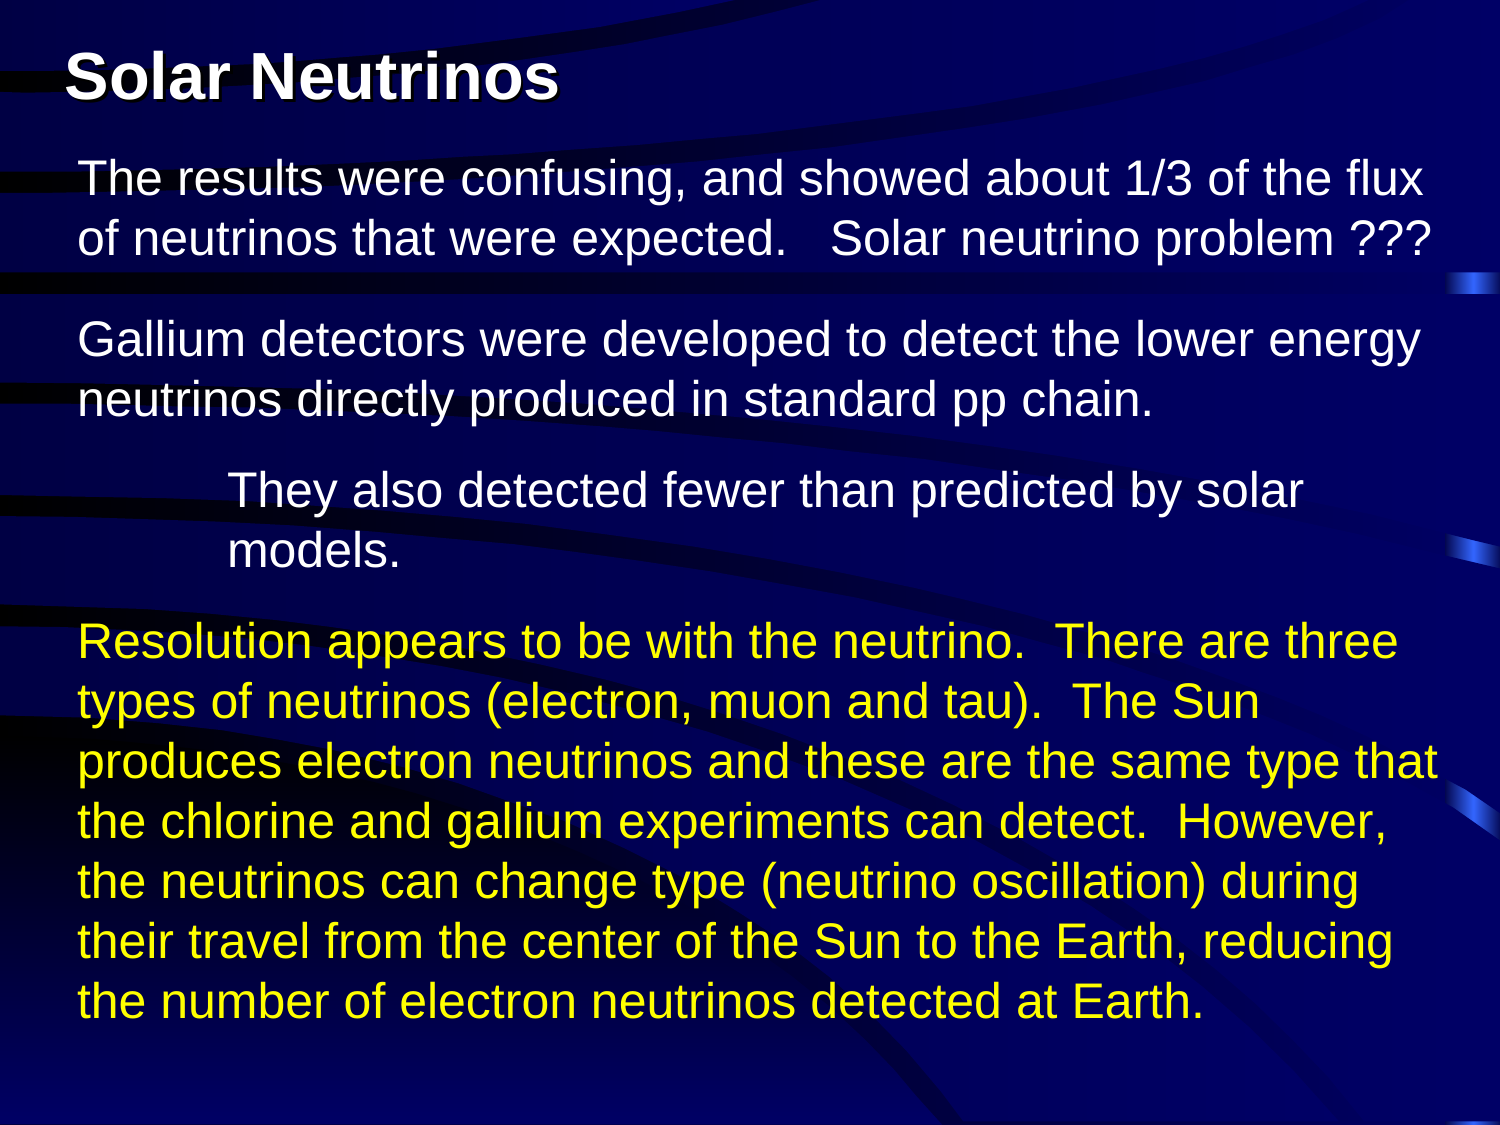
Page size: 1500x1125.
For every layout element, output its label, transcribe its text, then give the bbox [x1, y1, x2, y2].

text_box The results were confusing, and showed about 1/3 of the flux of neutrinos that were expected. Solar neutrino problem ??? [62, 137, 1463, 273]
text_box Gallium detectors were developed to detect the lower energy neutrinos directly produced in standard pp chain. They also detected fewer than predicted by solar models. Resolution appears to be with the neutrino. There are three types of neutrinos (electron, muon and tau). The Sun produces electron neutrinos and these are the same type that the chlorine and gallium experiments can detect. However, the neutrinos can change type (neutrino oscillation) during their travel from the center of the Sun to the Earth, reducing the number of electron neutrinos detected at Earth. [62, 298, 1463, 1037]
text_box Solar Neutrinos [49, 24, 751, 121]
